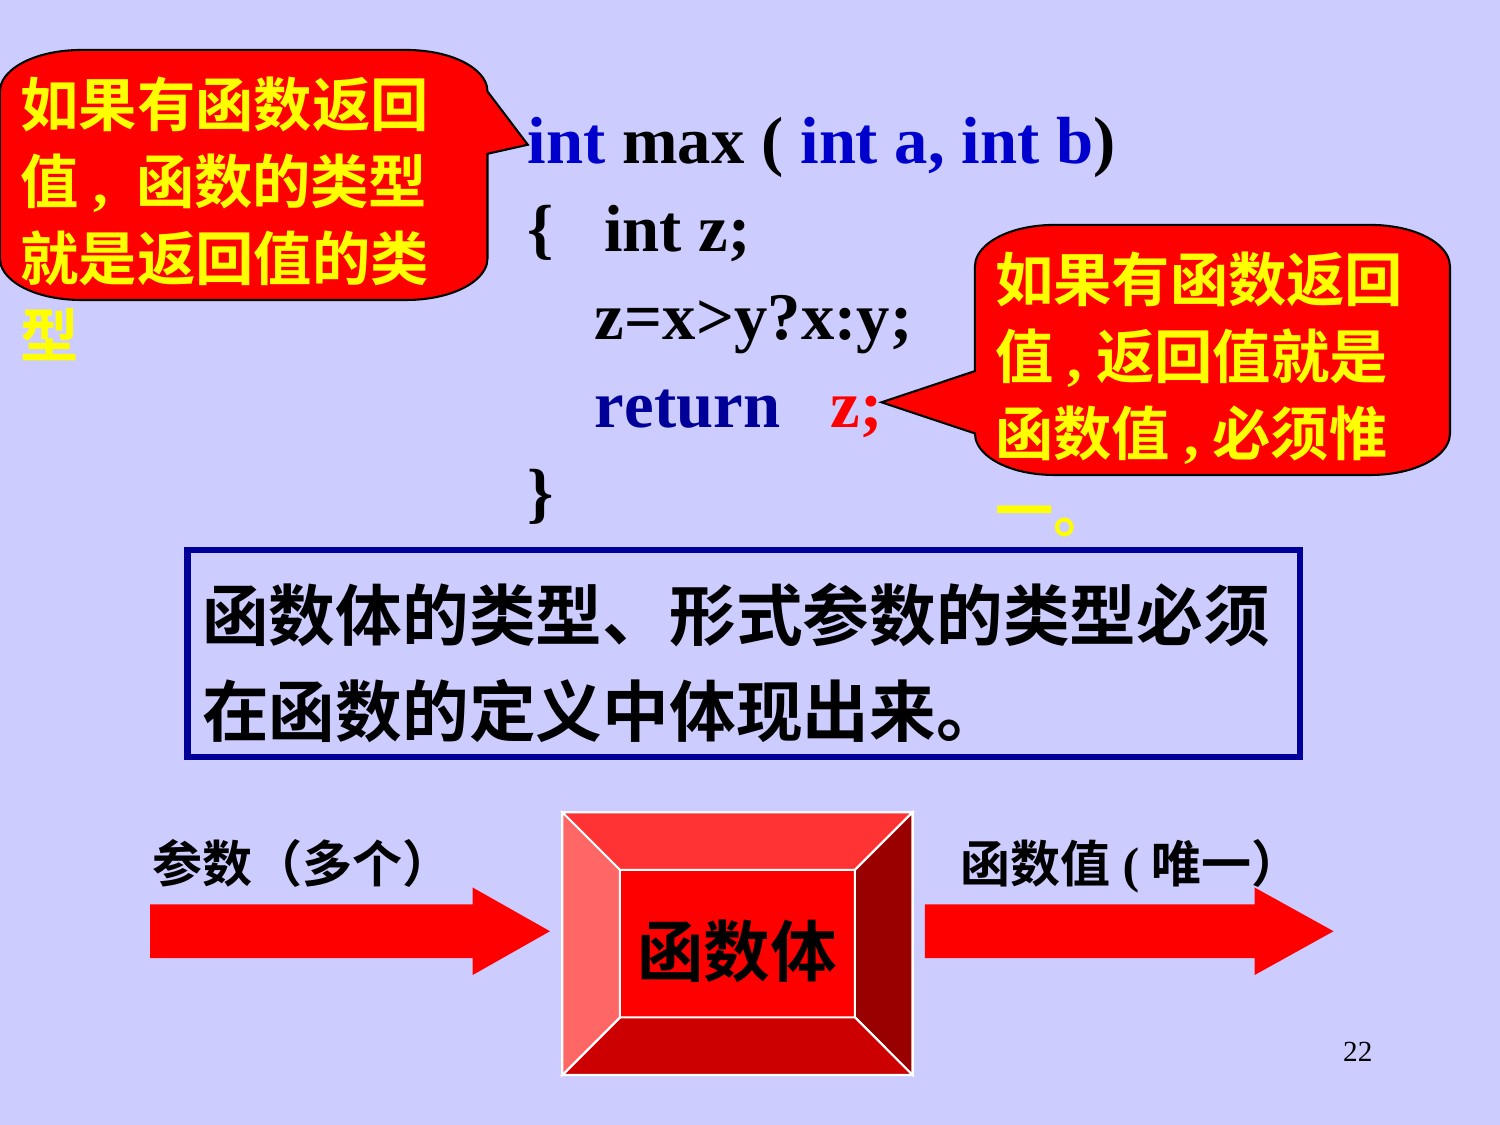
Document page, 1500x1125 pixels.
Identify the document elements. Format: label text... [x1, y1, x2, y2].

text_box 如果有函数返回值, 函数的类型就是返回值的类型 [0, 49, 528, 300]
text_box [564, 812, 913, 1075]
text_box <编号> [1074, 1025, 1388, 1101]
text_box 函数体 [612, 900, 863, 992]
text_box [924, 895, 1334, 976]
text_box int max ( int a, int b) { int z; z=x>y?x:y; return z; } [524, 87, 1163, 531]
text_box 函数值(唯一） [957, 825, 1351, 895]
text_box int max ( int a, int b) { int c; c=min(a,b); return ( a>b? a : b); } [562, 812, 620, 1075]
text_box [150, 895, 550, 976]
text_box 函数体的类型、形式参数的类型必须在函数的定义中体现出来。 [187, 549, 1301, 758]
text_box 如果有函数返回值,返回值就是函数值,必须惟一。 [881, 224, 1450, 475]
text_box 参数（多个） [150, 825, 535, 895]
